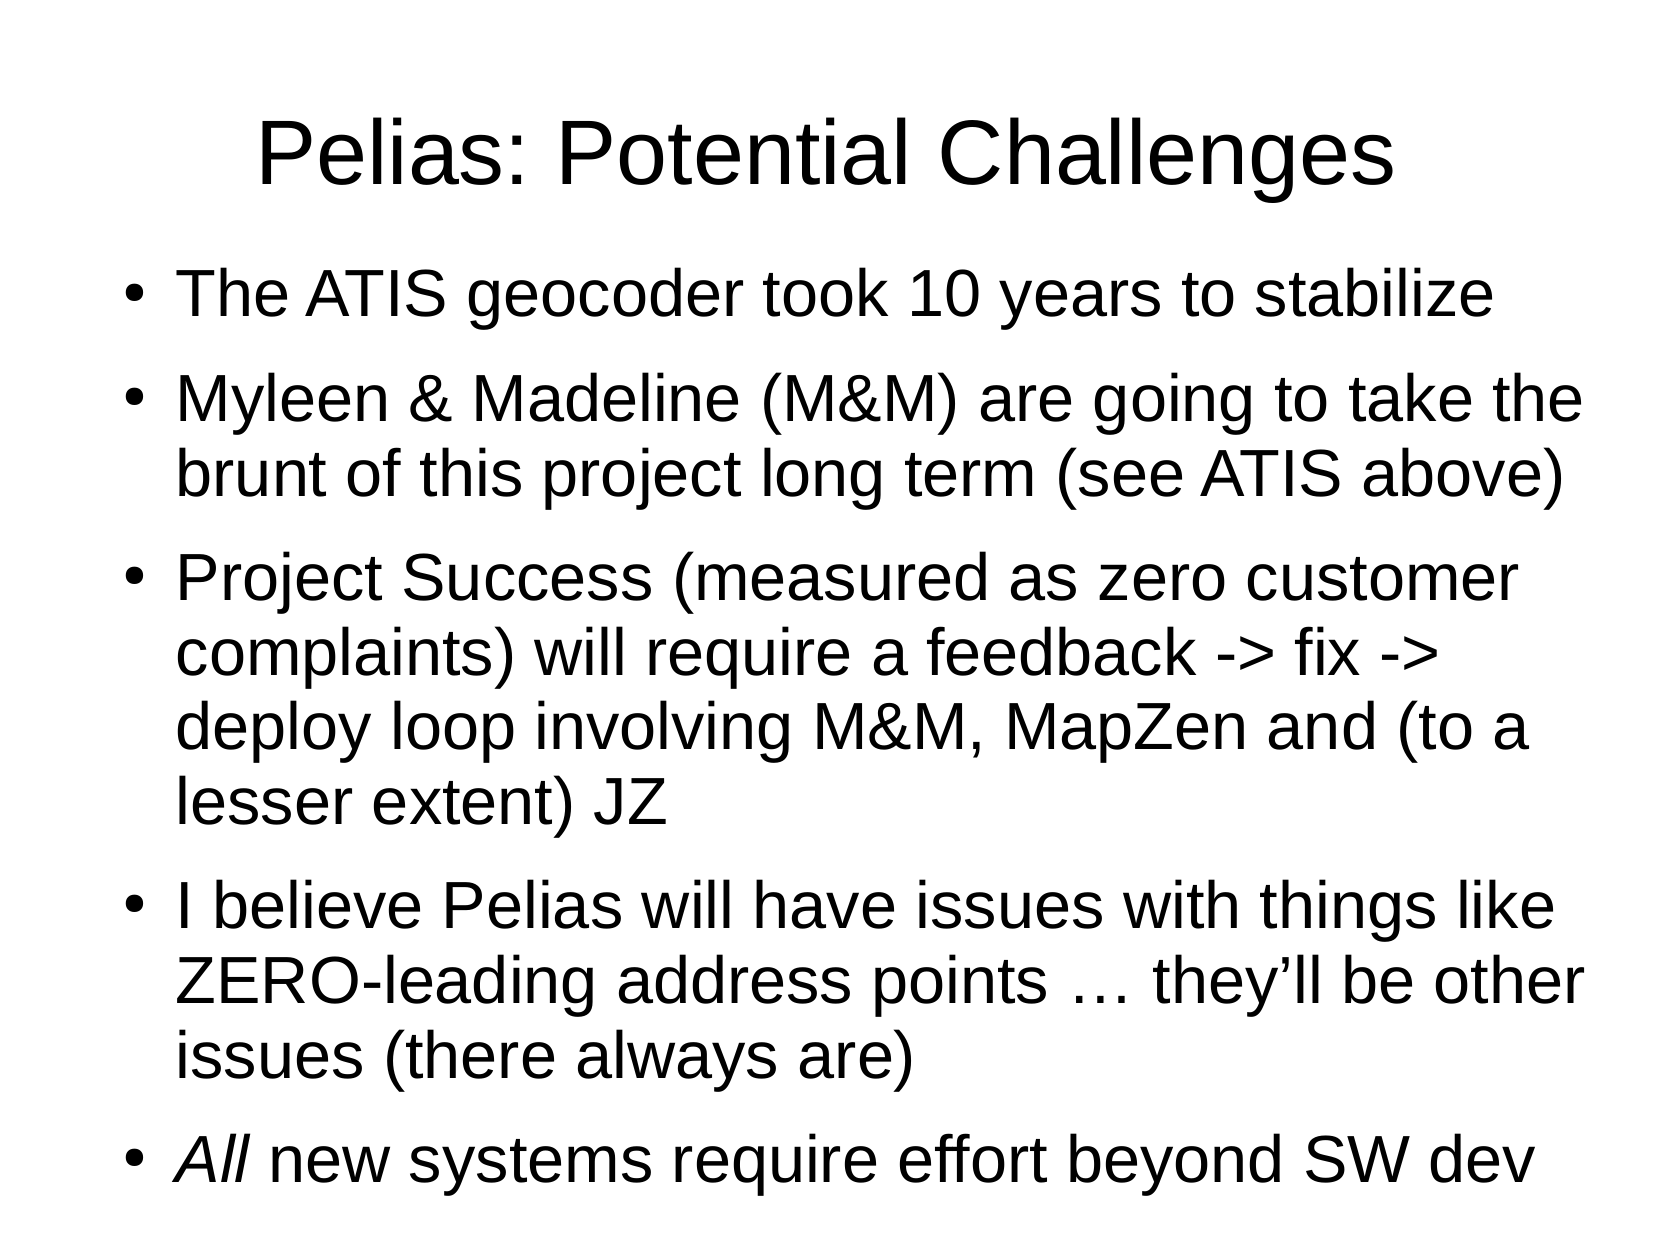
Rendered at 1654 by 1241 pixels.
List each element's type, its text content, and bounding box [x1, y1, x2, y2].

list The ATIS geocoder took 10 years to stabilize Myleen & Madeline (M&M) are going to take the brunt of this project long term (see ATIS above) Project Success (measured as zero customer complaints) will require a feedback -> fix -> deploy loop involving M&M, MapZen and (to a lesser extent) JZ I believe Pelias will have issues with things like ZERO-leading address points … they’ll be other issues (there always are) All new systems require effort beyond SW dev [105, 256, 1594, 1197]
title Pelias: Potential Challenges [82, 49, 1571, 257]
